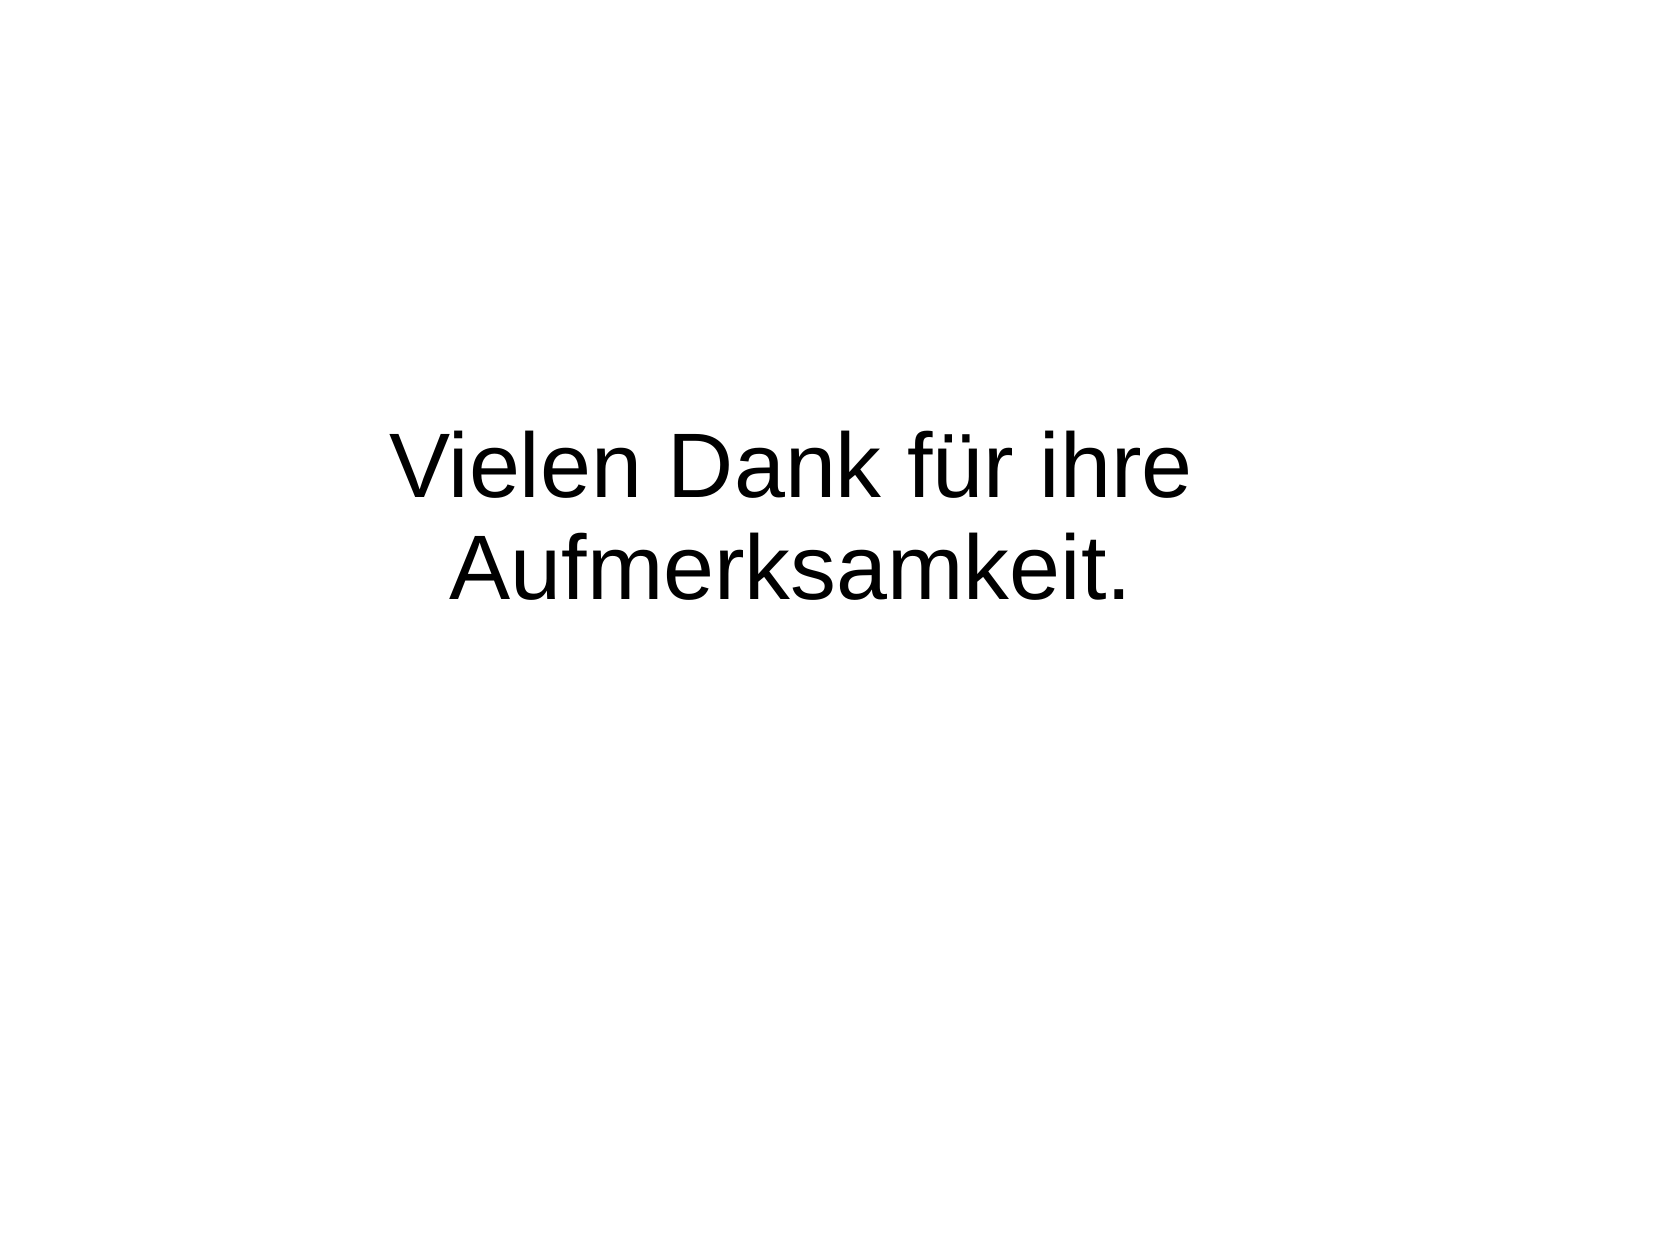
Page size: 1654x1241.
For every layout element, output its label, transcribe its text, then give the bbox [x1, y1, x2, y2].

title Vielen Dank für ihre Aufmerksamkeit. [47, 413, 1536, 621]
